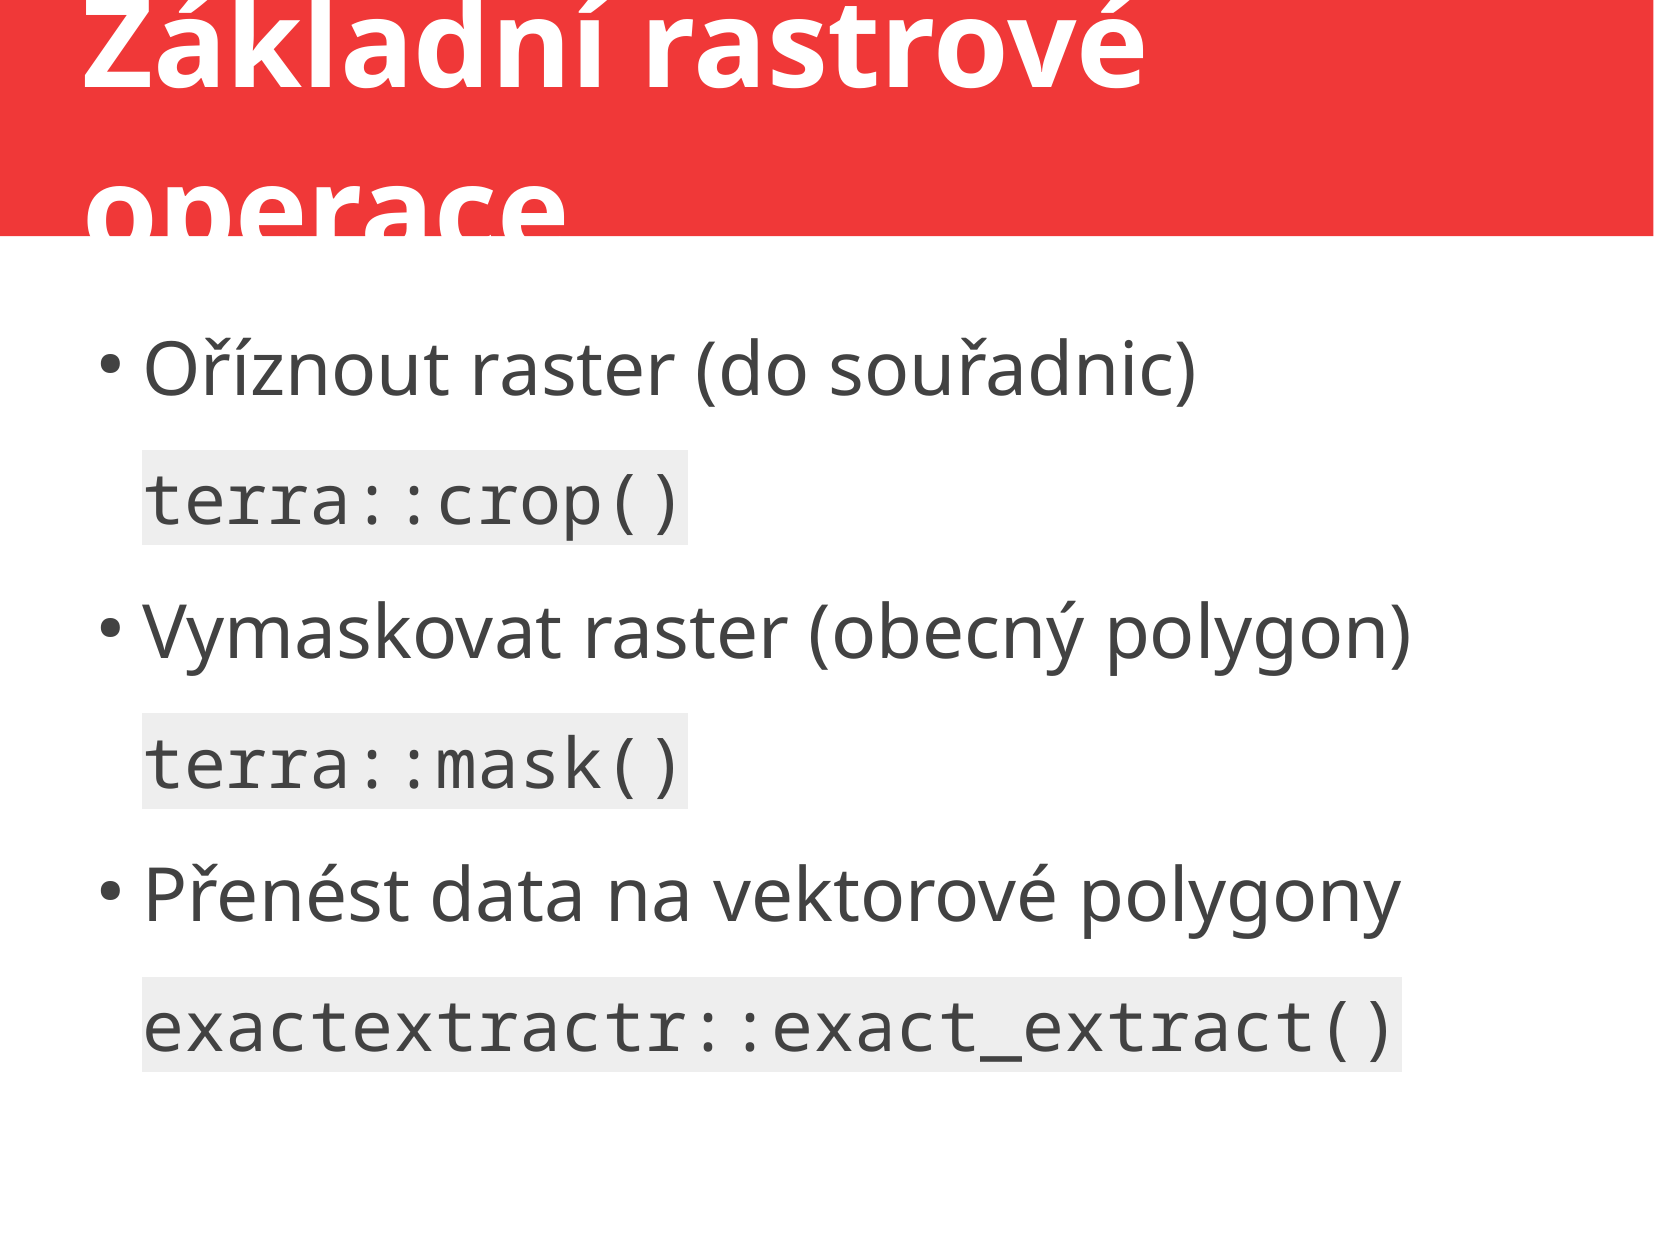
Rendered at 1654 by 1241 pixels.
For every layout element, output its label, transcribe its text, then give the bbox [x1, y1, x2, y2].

title Základní rastrové operace [82, 19, 1571, 227]
list Oříznout raster (do souřadnic) terra::crop() Vymaskovat raster (obecný polygon) terra::mask() Přenést data na vektorové polygony exactextractr::exact_extract() [82, 314, 1563, 1080]
